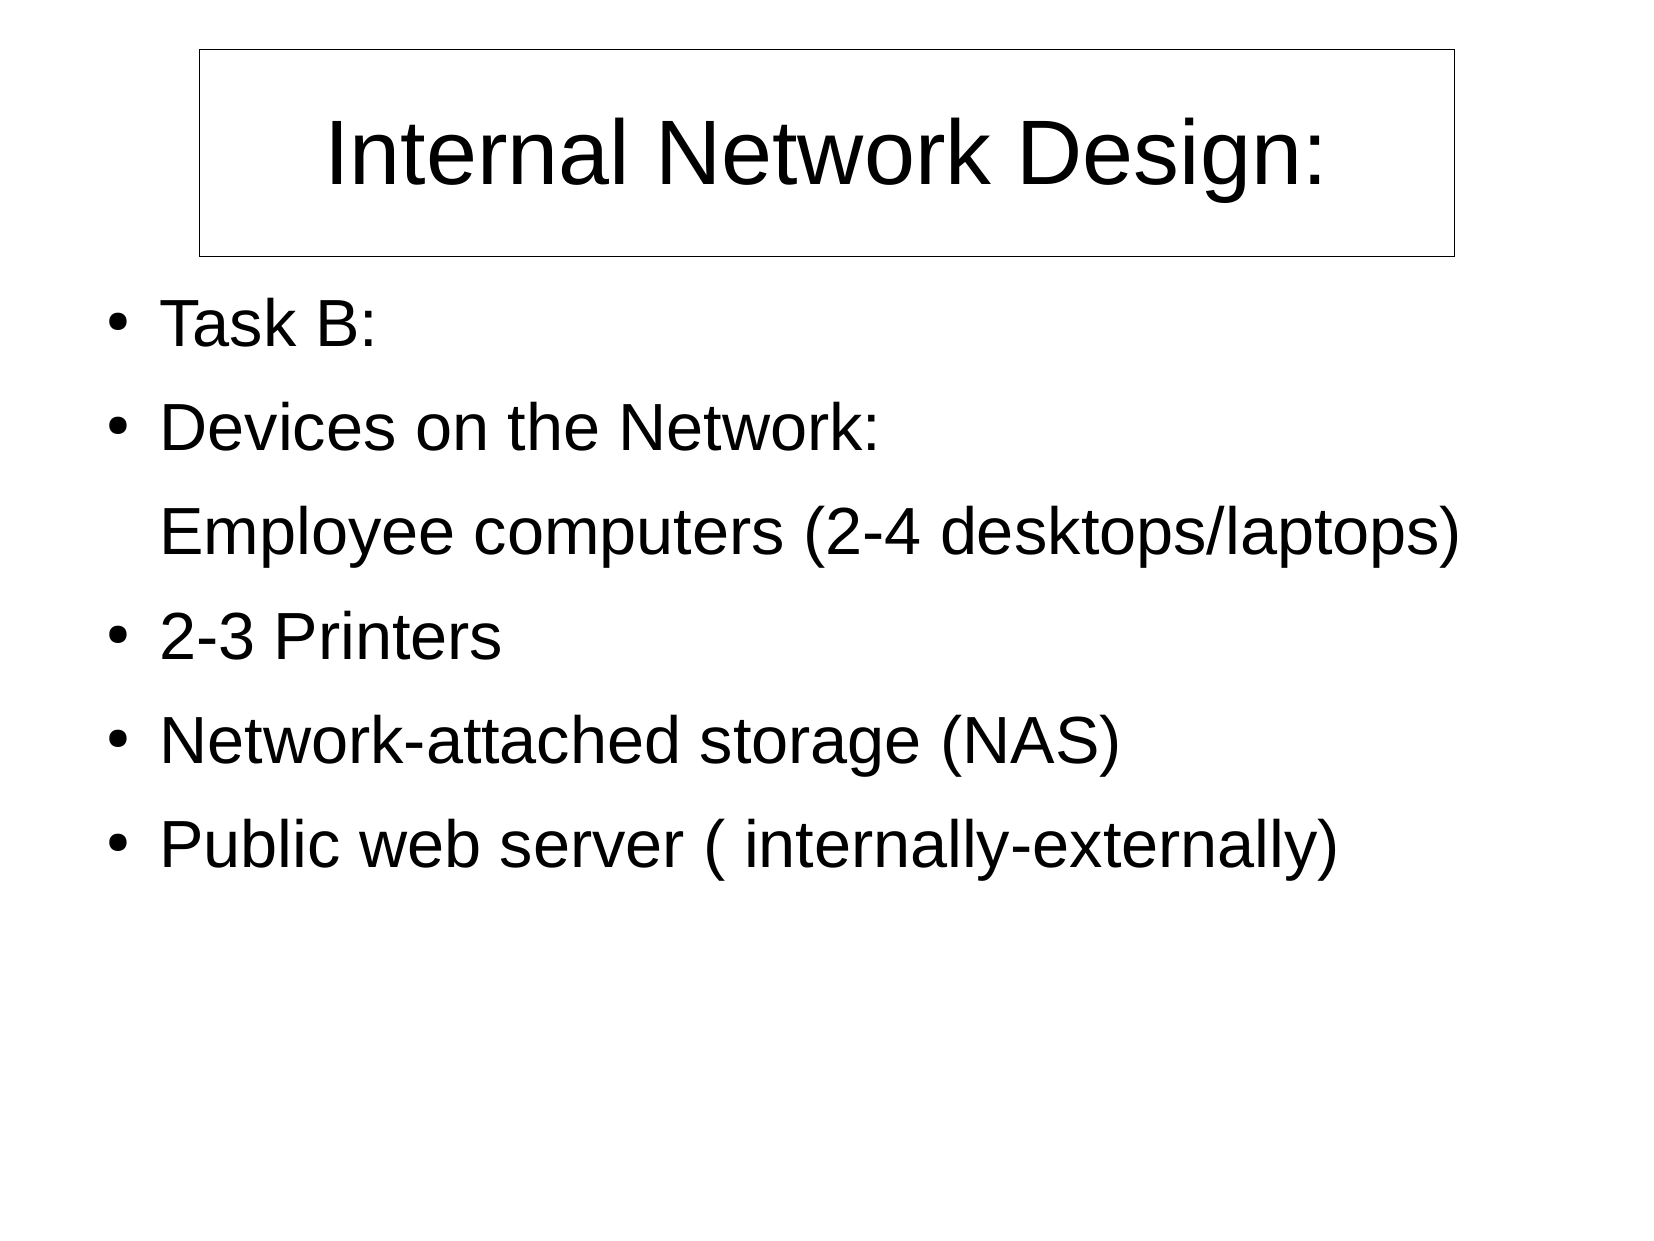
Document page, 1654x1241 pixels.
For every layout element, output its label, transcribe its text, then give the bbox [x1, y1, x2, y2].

title Internal Network Design: [199, 49, 1455, 257]
list Task B: Devices on the Network: Employee computers (2-4 desktops/laptops) 2-3 Printers Network-attached storage (NAS) Public web server ( internally-externally) [88, 285, 1536, 1141]
